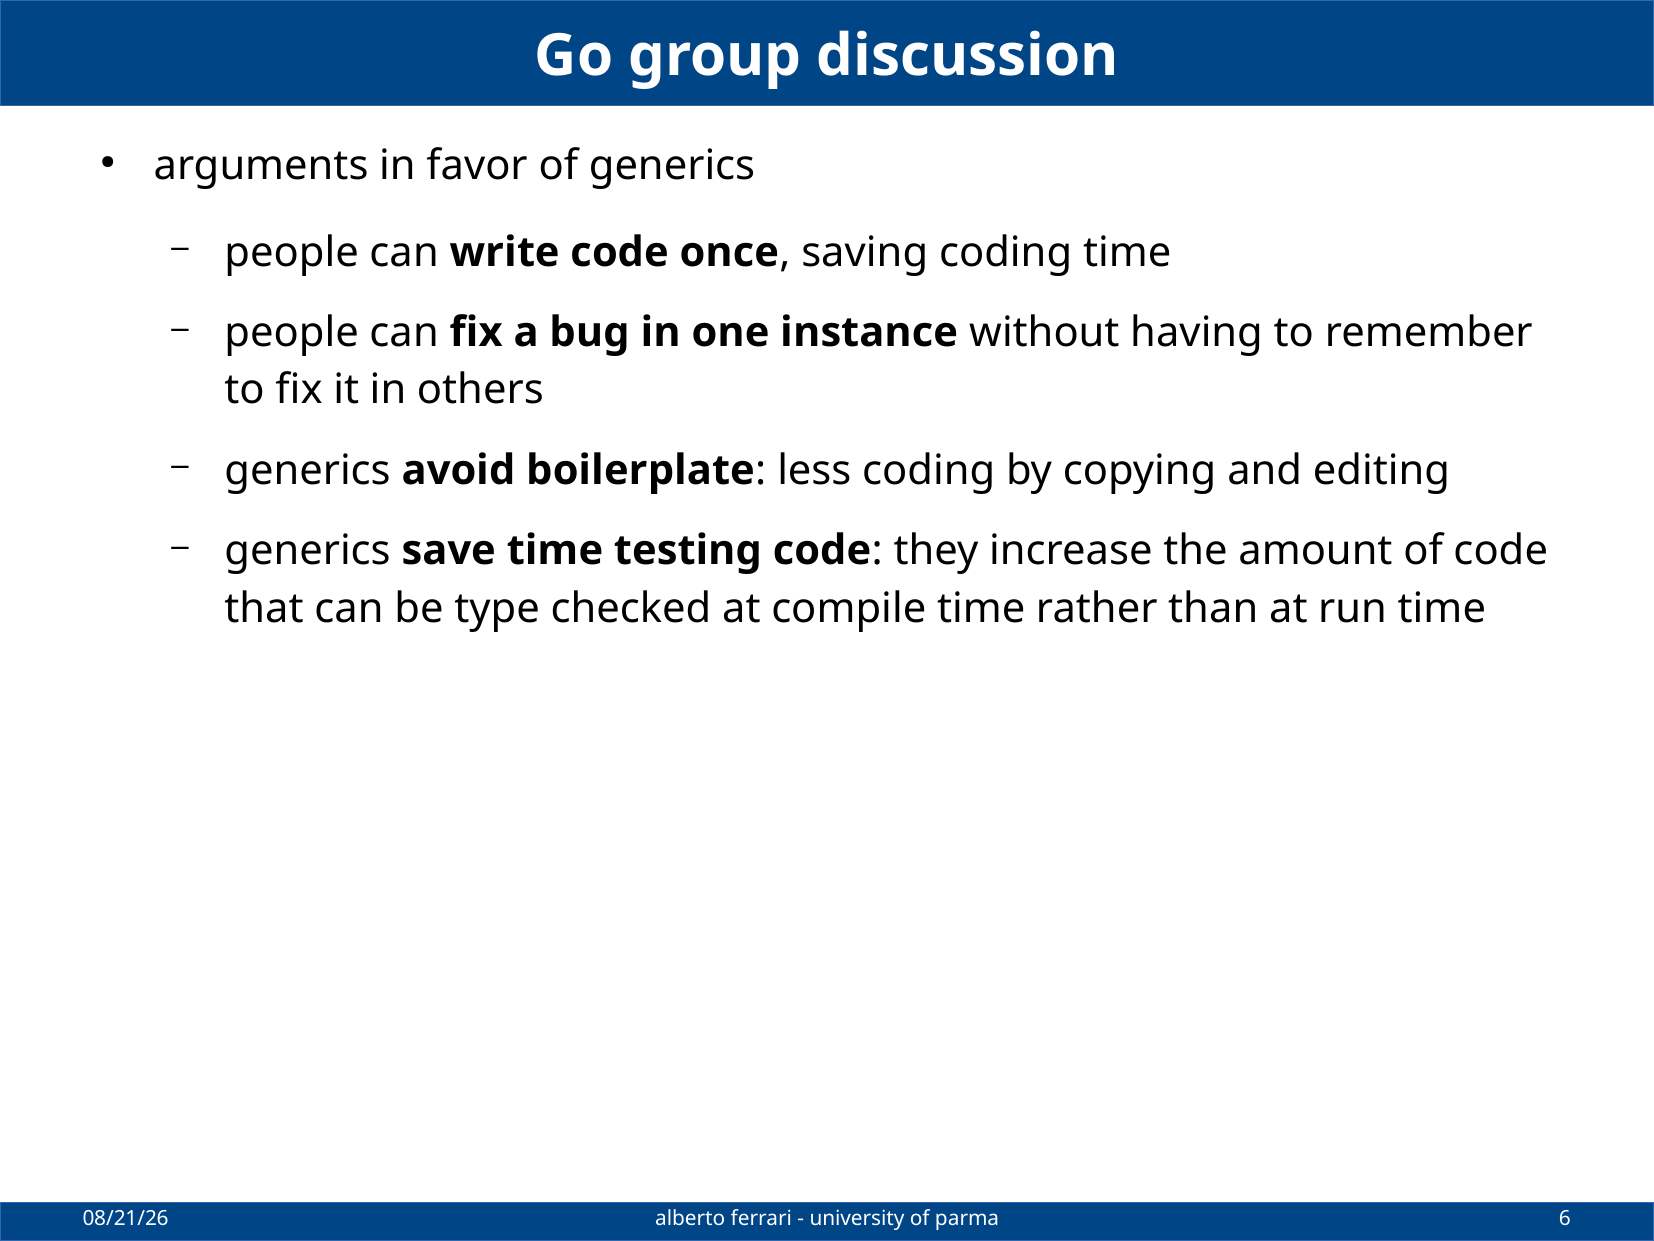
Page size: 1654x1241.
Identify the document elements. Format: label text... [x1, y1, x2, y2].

title Go group discussion [0, 0, 1654, 106]
list arguments in favor of generics people can write code once, saving coding time people can fix a bug in one instance without having to remember to fix it in others generics avoid boilerplate: less coding by copying and editing generics save time testing code: they increase the amount of code that can be type checked at compile time rather than at run time [82, 135, 1571, 855]
